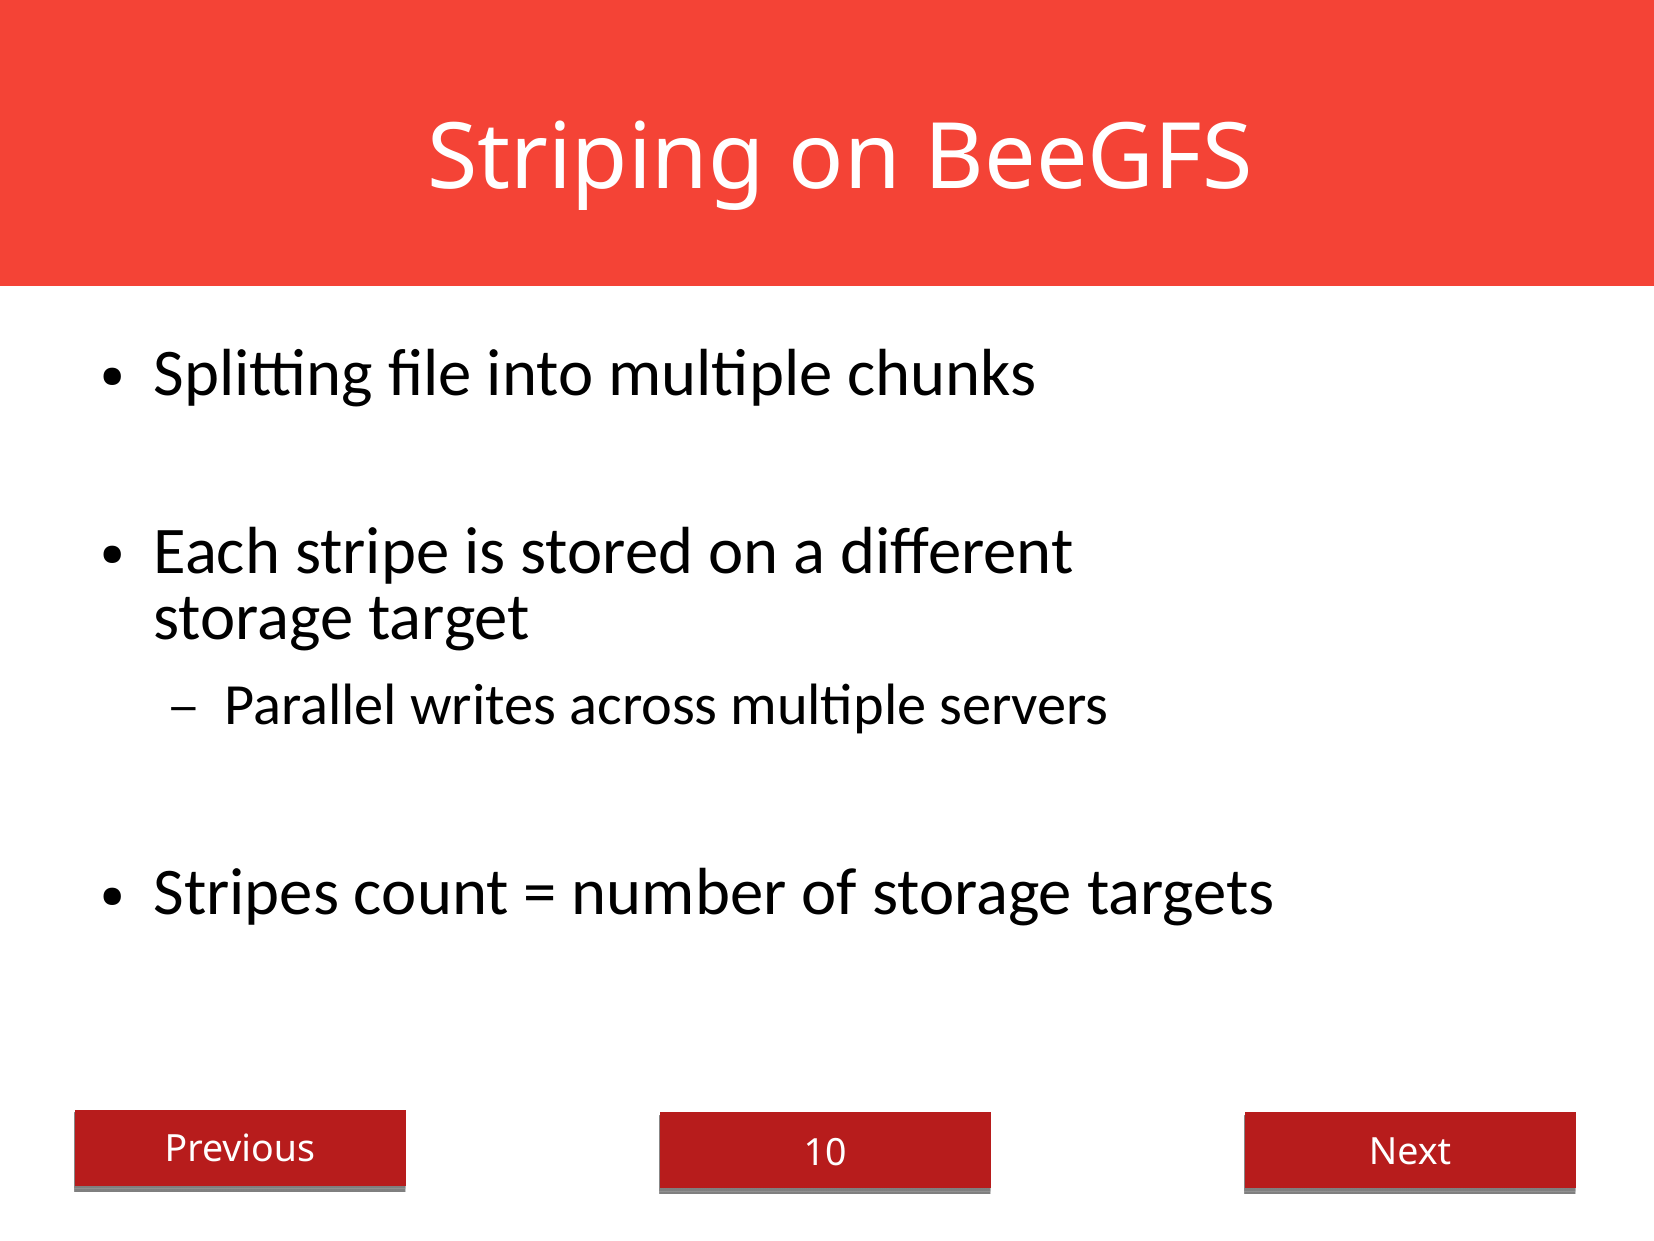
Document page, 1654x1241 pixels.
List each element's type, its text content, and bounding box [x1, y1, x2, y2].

text_box Previous [75, 1110, 406, 1186]
title Striping on BeeGFS [60, 49, 1621, 257]
list Splitting file into multiple chunks Each stripe is stored on a different storage target Parallel writes across multiple servers Stripes count = number of storage targets [82, 345, 1571, 1051]
text_box <numéro> [690, 1117, 961, 1188]
text_box [660, 1112, 991, 1188]
text_box Next [1245, 1112, 1576, 1188]
